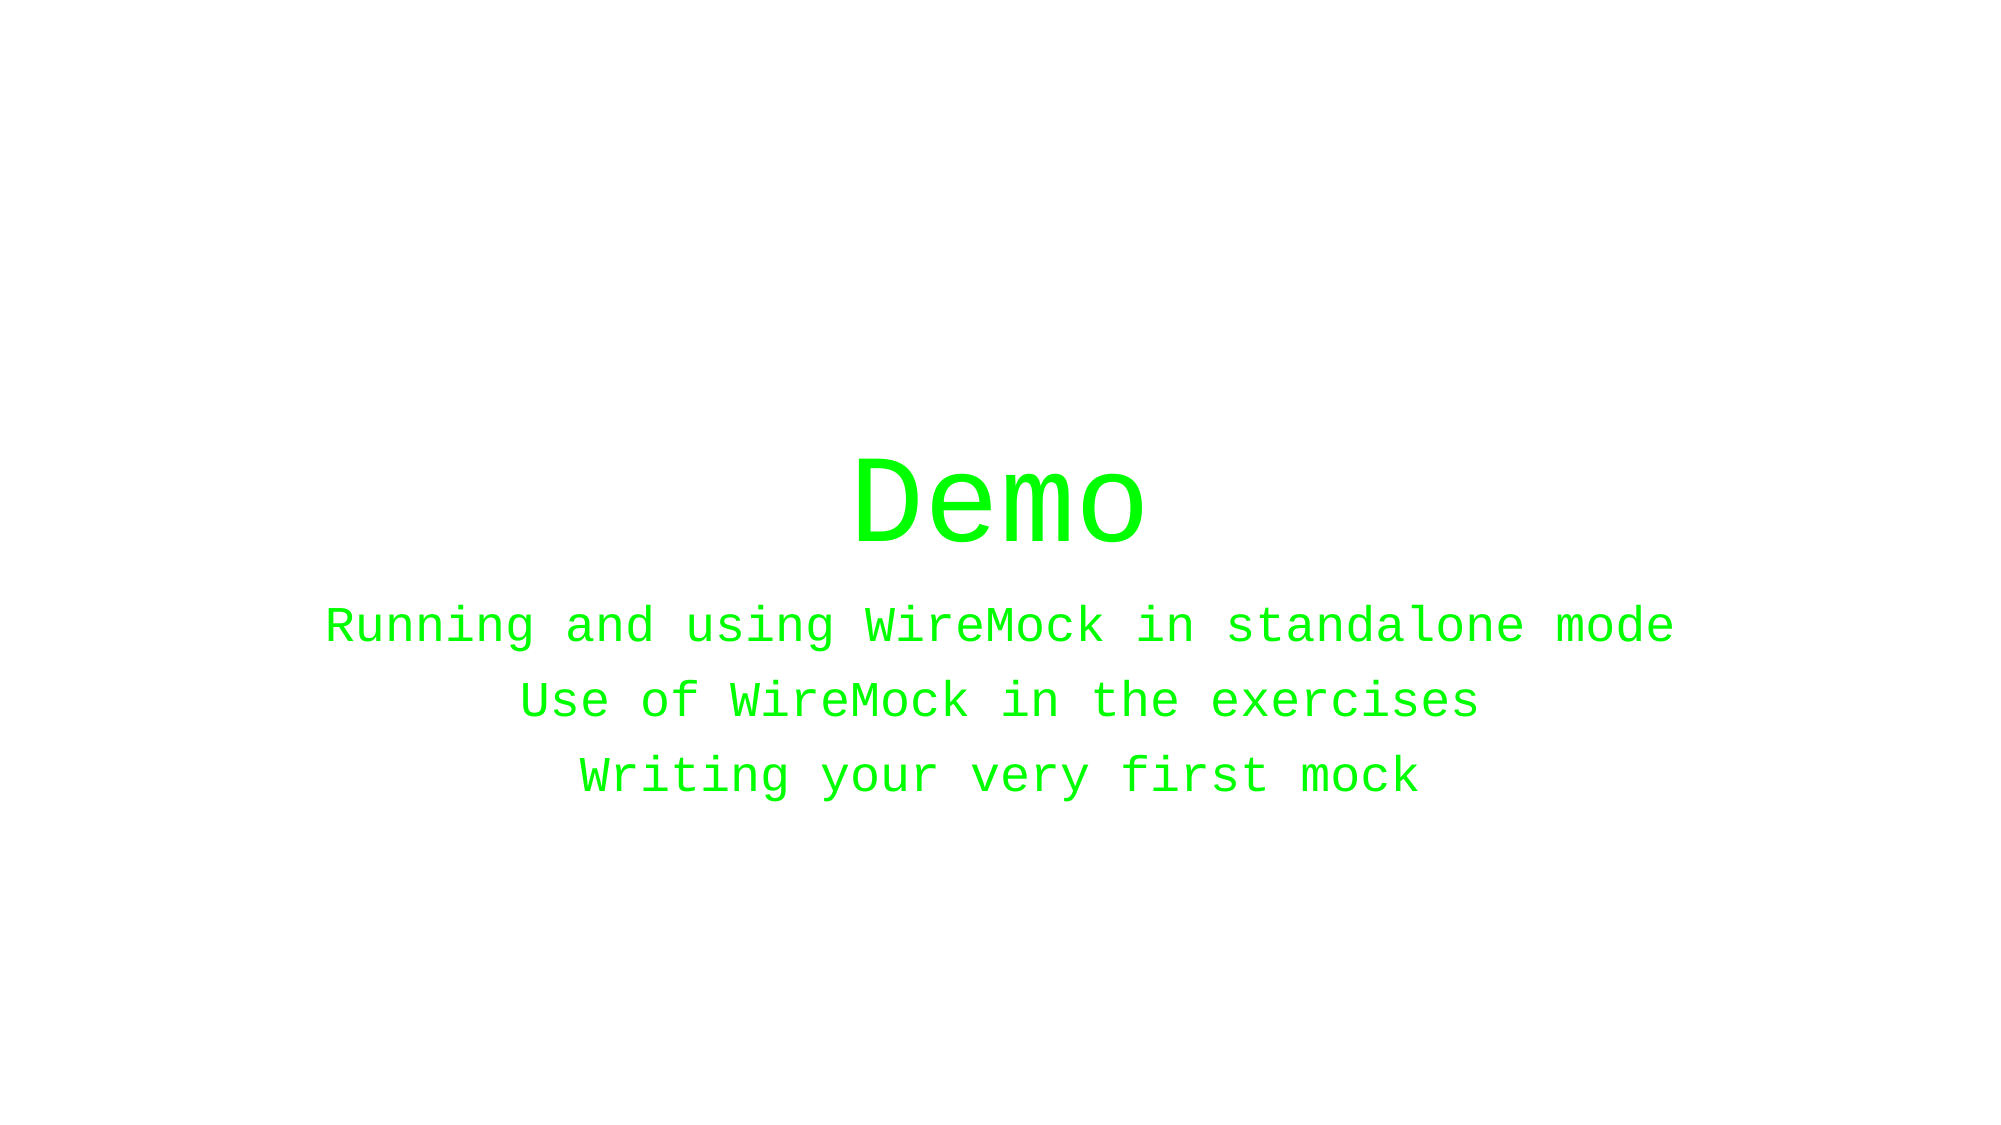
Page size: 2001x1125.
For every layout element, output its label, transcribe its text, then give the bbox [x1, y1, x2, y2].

title Demo [249, 184, 1750, 576]
subtitle Running and using WireMock in standalone mode Use of WireMock in the exercises Writing your very first mock [249, 590, 1750, 863]
